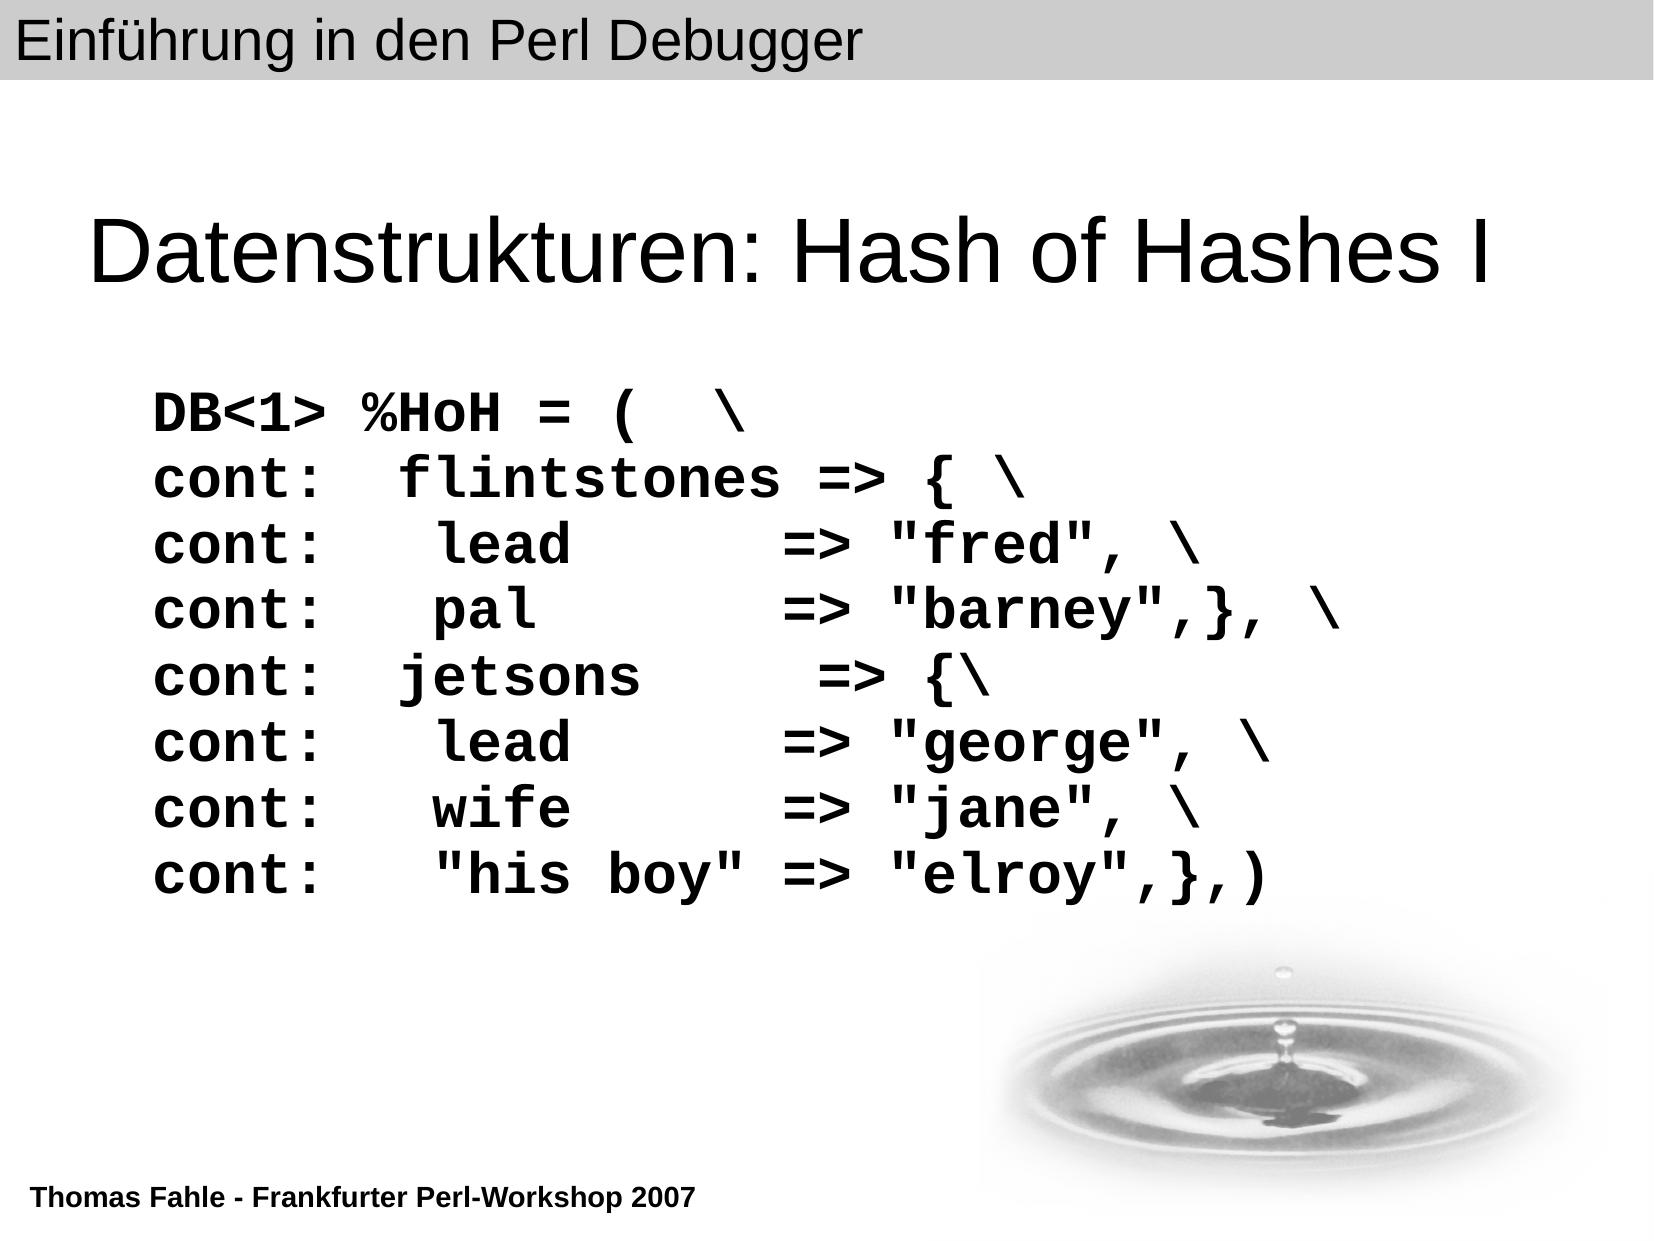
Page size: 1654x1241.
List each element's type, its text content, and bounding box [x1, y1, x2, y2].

subtitle DB<1> %HoH = ( \ cont: flintstones => { \ cont: lead => "fred", \ cont: pal => "barney",}, \ cont: jetsons => {\ cont: lead => "george", \ cont: wife => "jane", \ cont: "his boy" => "elroy",},) [82, 382, 1571, 975]
title Datenstrukturen: Hash of Hashes I [47, 147, 1536, 355]
picture [0, 80, 1654, 1241]
